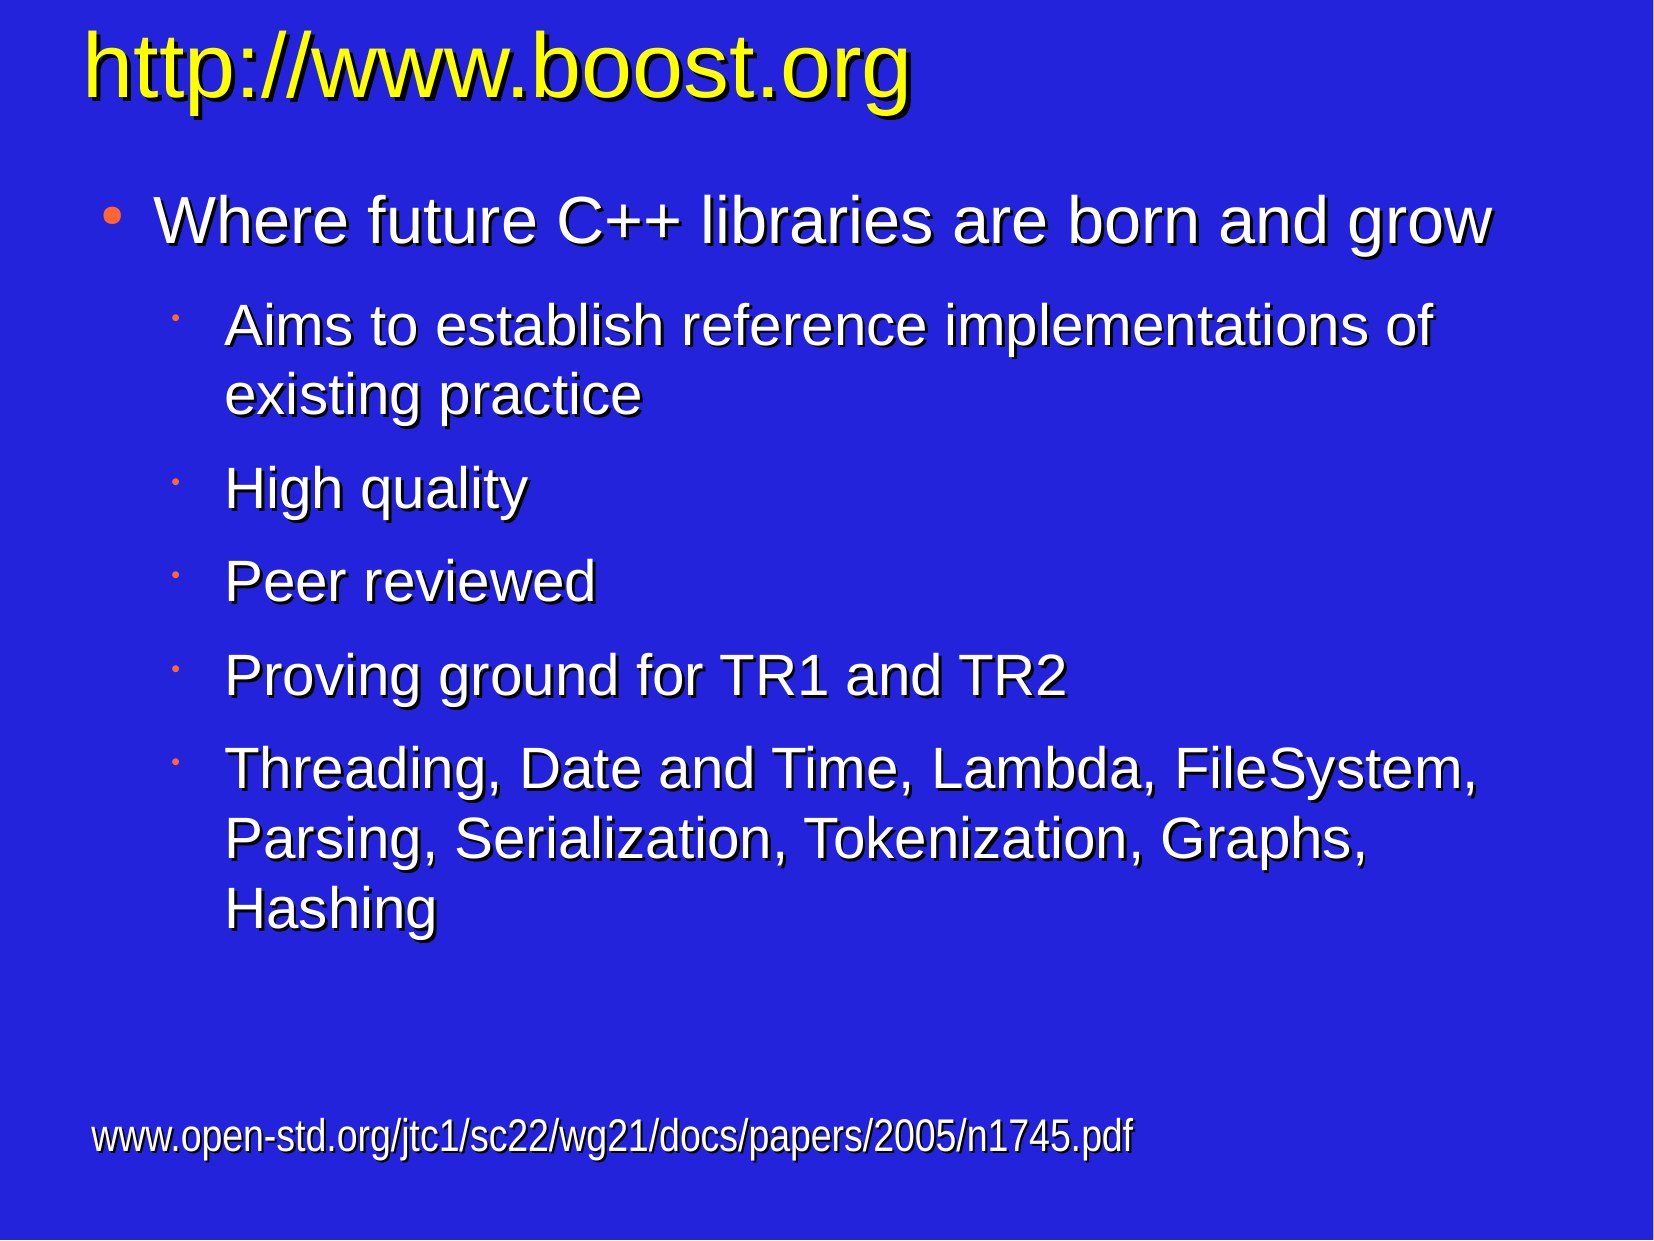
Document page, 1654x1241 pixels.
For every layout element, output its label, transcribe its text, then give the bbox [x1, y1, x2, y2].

title http://www.boost.org [82, 2, 1571, 130]
text_box www.open-std.org/jtc1/sc22/wg21/docs/papers/2005/n1745.pdf [76, 1098, 1229, 1169]
list Where future C++ libraries are born and grow Aims to establish reference implementations of existing practice High quality Peer reviewed Proving ground for TR1 and TR2 Threading, Date and Time, Lambda, FileSystem, Parsing, Serialization, Tokenization, Graphs, Hashing [82, 177, 1571, 996]
